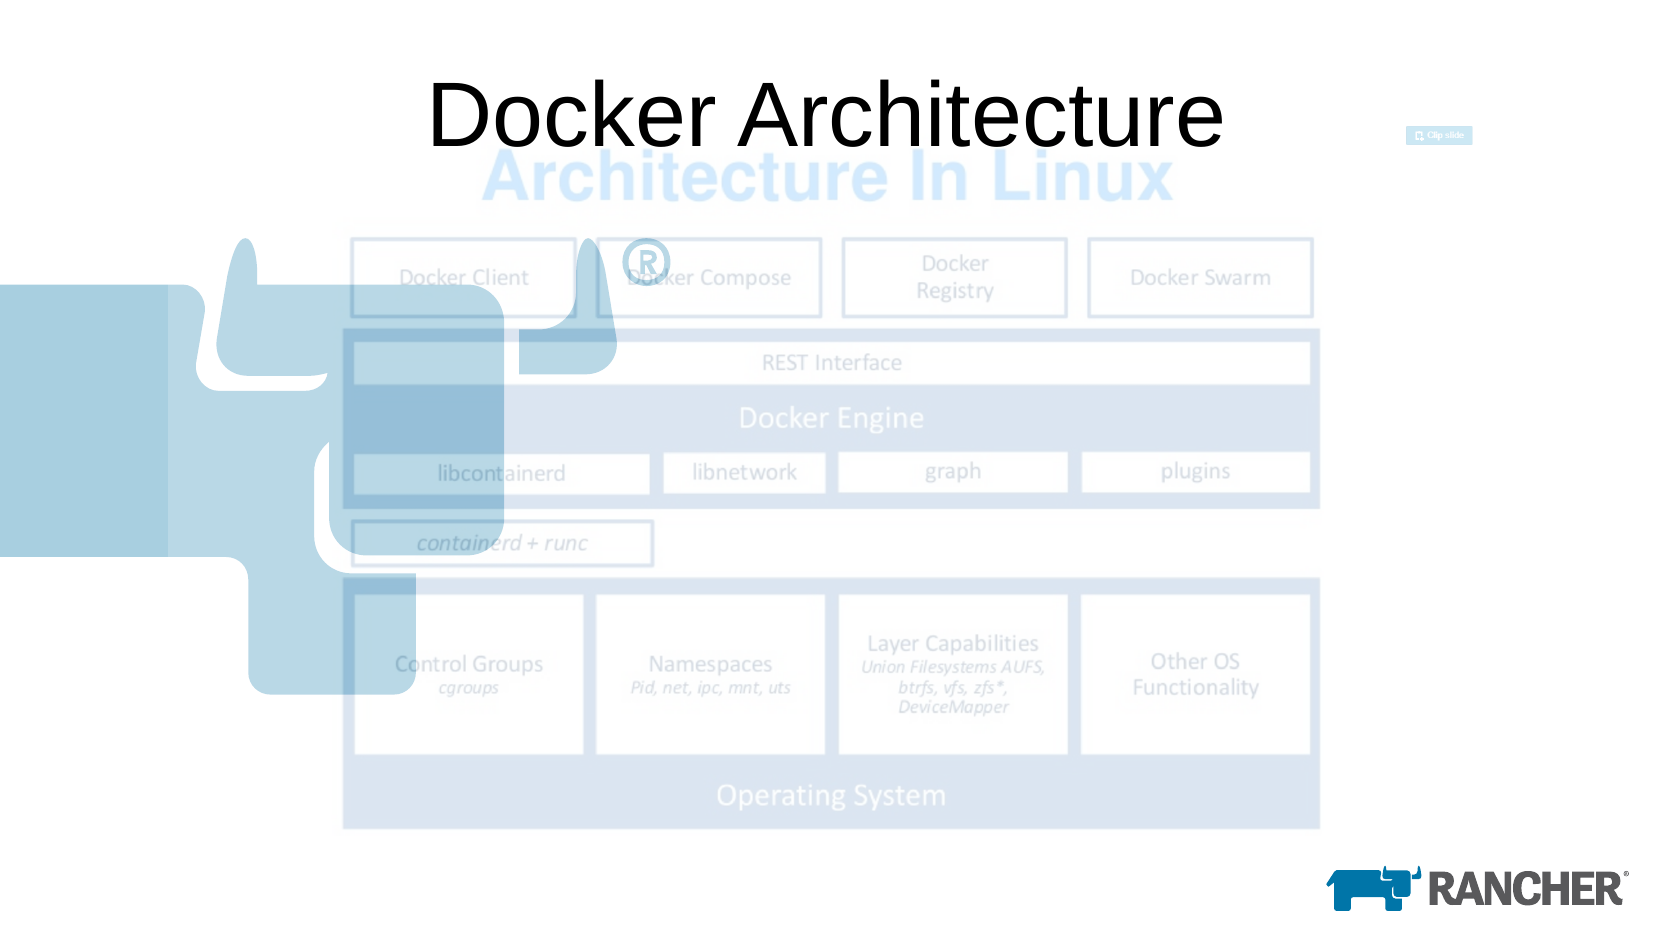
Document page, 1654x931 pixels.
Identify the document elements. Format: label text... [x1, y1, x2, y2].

title Docker Architecture [82, 37, 1571, 193]
picture [168, 193, 1486, 836]
